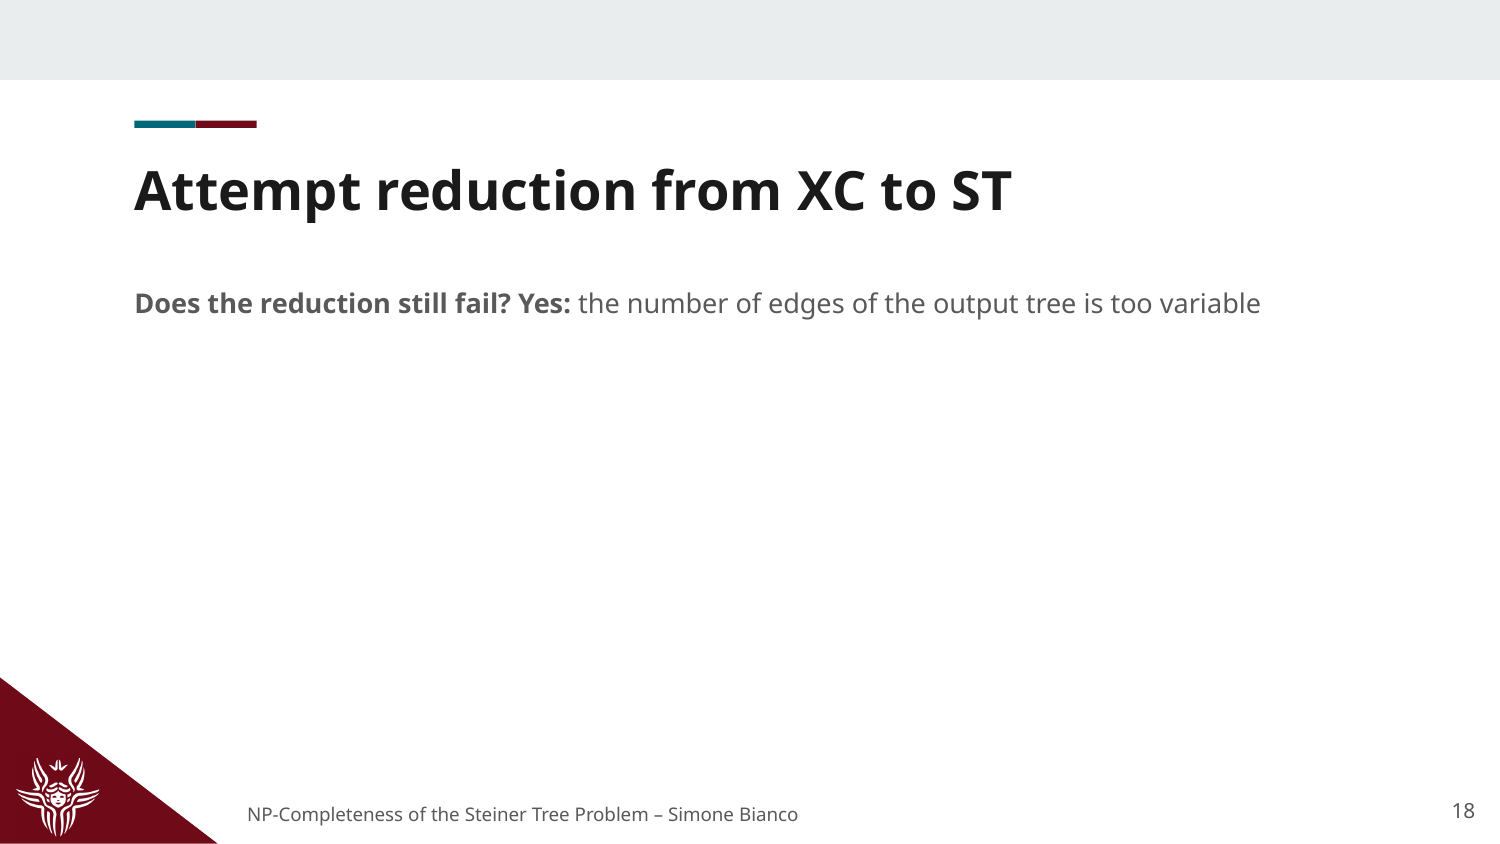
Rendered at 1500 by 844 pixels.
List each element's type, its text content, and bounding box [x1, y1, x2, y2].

picture [16, 758, 100, 839]
list Does the reduction still fail? Yes: the number of edges of the output tree is too variable [119, 267, 1418, 638]
title Attempt reduction from XC to ST [119, 141, 1381, 230]
subtitle NP-Completeness of the Steiner Tree Problem – Simone Bianco [232, 783, 1193, 839]
slide_number <number> [1400, 779, 1491, 844]
